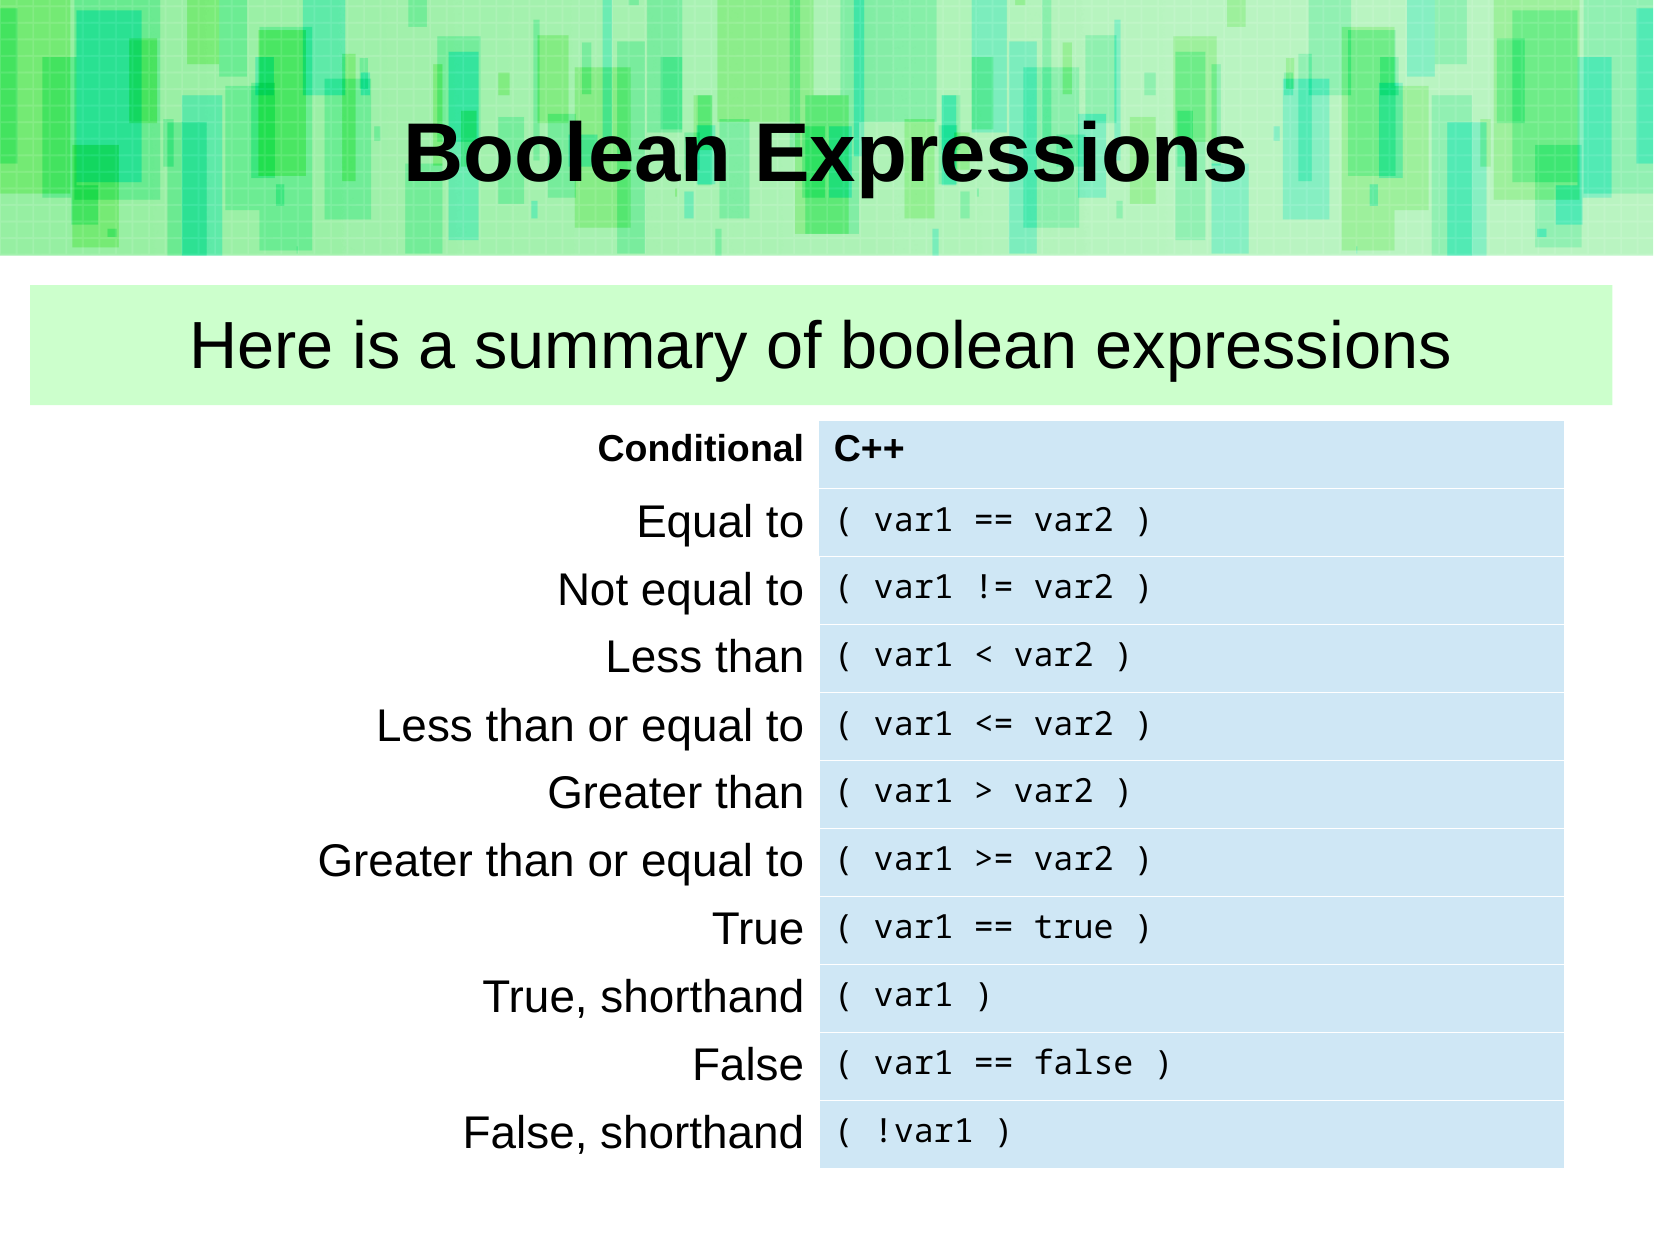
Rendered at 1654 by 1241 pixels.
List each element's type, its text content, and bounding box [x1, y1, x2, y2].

table_cell Equal to [76, 489, 819, 556]
table_cell ( var1 == false ) [820, 1033, 1564, 1100]
table_header C++ [819, 421, 1564, 488]
table_cell ( var1 < var2 ) [820, 625, 1564, 692]
table_cell Less than or equal to [76, 693, 819, 760]
table_cell False, shorthand [76, 1101, 819, 1168]
table_cell ( var1 > var2 ) [820, 761, 1564, 828]
table_header Conditional [76, 421, 819, 488]
table_cell ( var1 == true ) [820, 897, 1564, 964]
table_cell ( var1 >= var2 ) [820, 829, 1564, 896]
table_cell True, shorthand [76, 965, 819, 1032]
text_box Here is a summary of boolean expressions [30, 285, 1613, 406]
table_cell ( !var1 ) [820, 1101, 1564, 1168]
table_cell Less than [76, 625, 819, 692]
table_cell Greater than or equal to [76, 829, 819, 896]
table_cell Greater than [76, 761, 819, 828]
table_cell False [76, 1033, 819, 1100]
table_cell ( var1 == var2 ) [819, 489, 1564, 556]
table_cell ( var1 ) [820, 965, 1564, 1032]
table_cell ( var1 != var2 ) [820, 557, 1564, 624]
table_cell True [76, 897, 819, 964]
picture [0, 0, 1654, 1241]
table_cell Not equal to [76, 557, 819, 624]
title Boolean Expressions [82, 49, 1571, 257]
table_cell ( var1 <= var2 ) [820, 693, 1564, 760]
